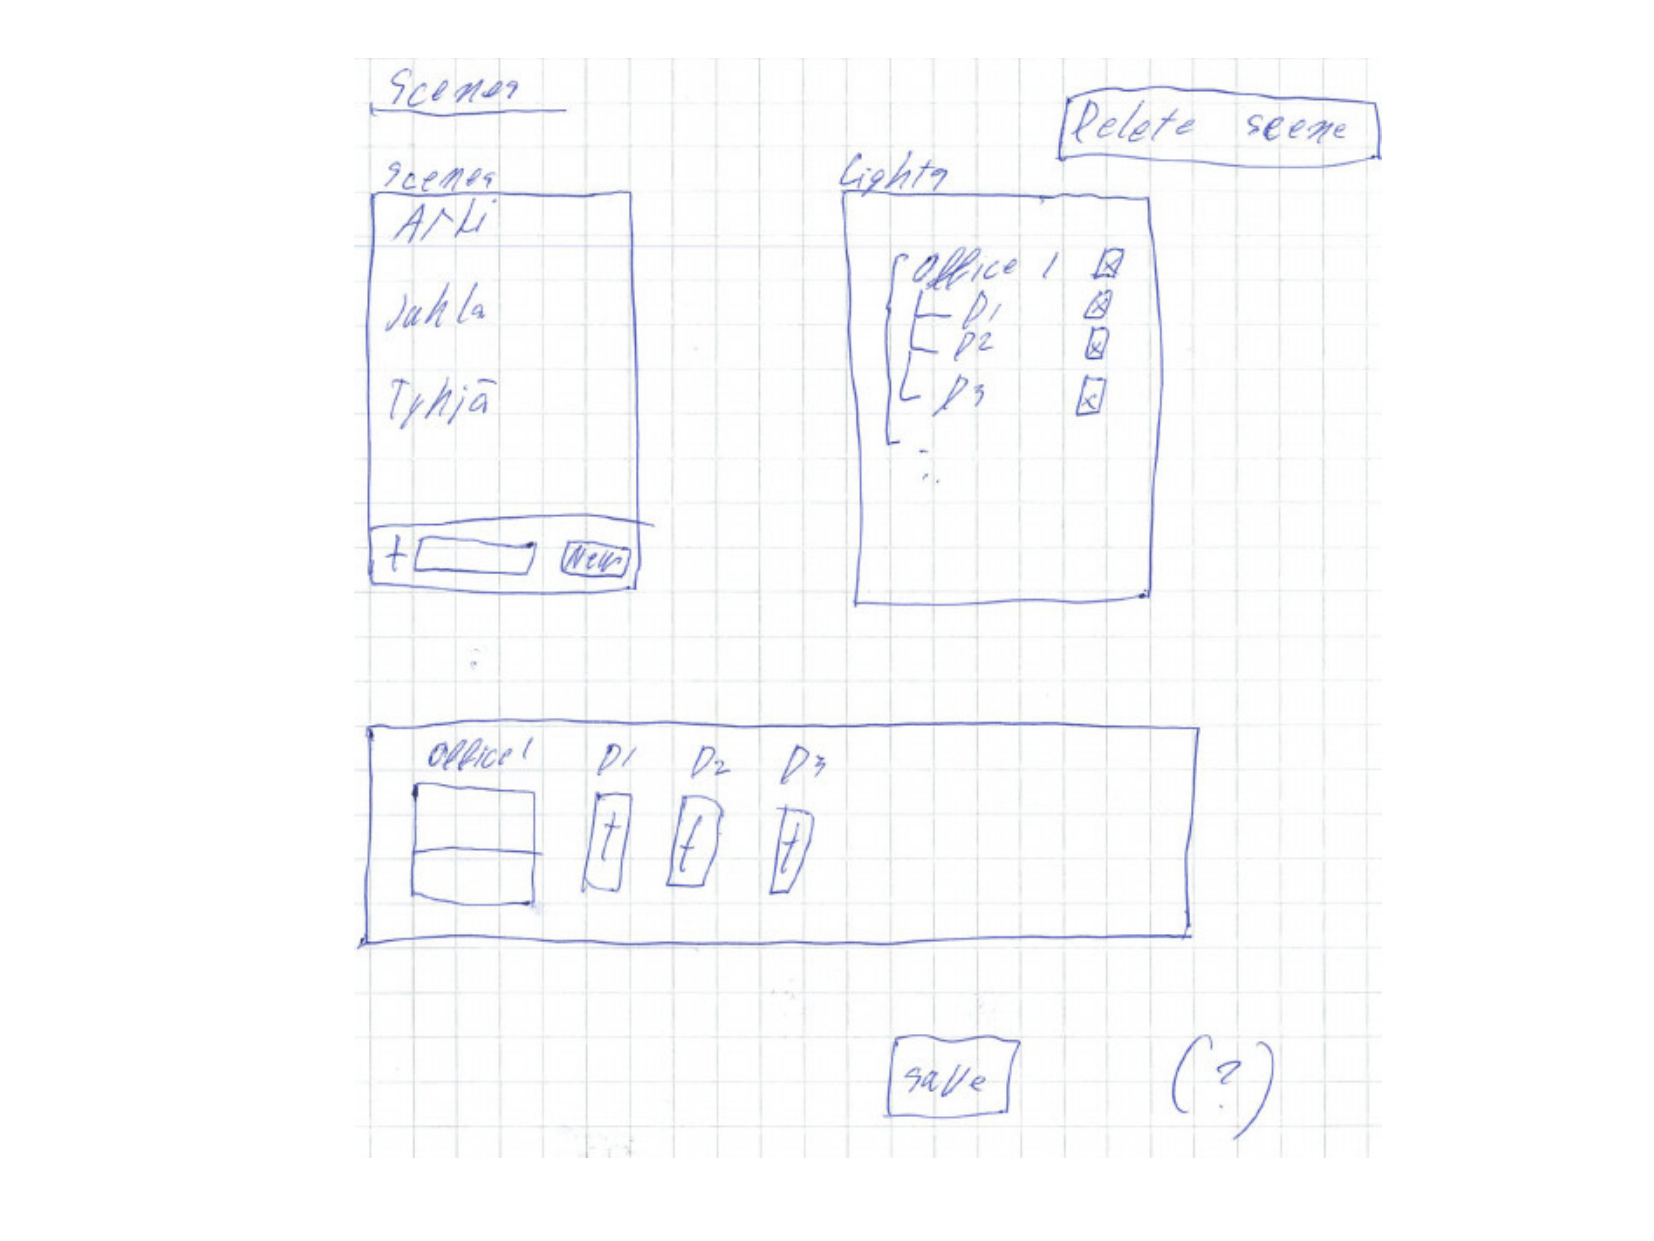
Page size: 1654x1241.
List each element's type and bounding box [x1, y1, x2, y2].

picture [354, 58, 1382, 1158]
